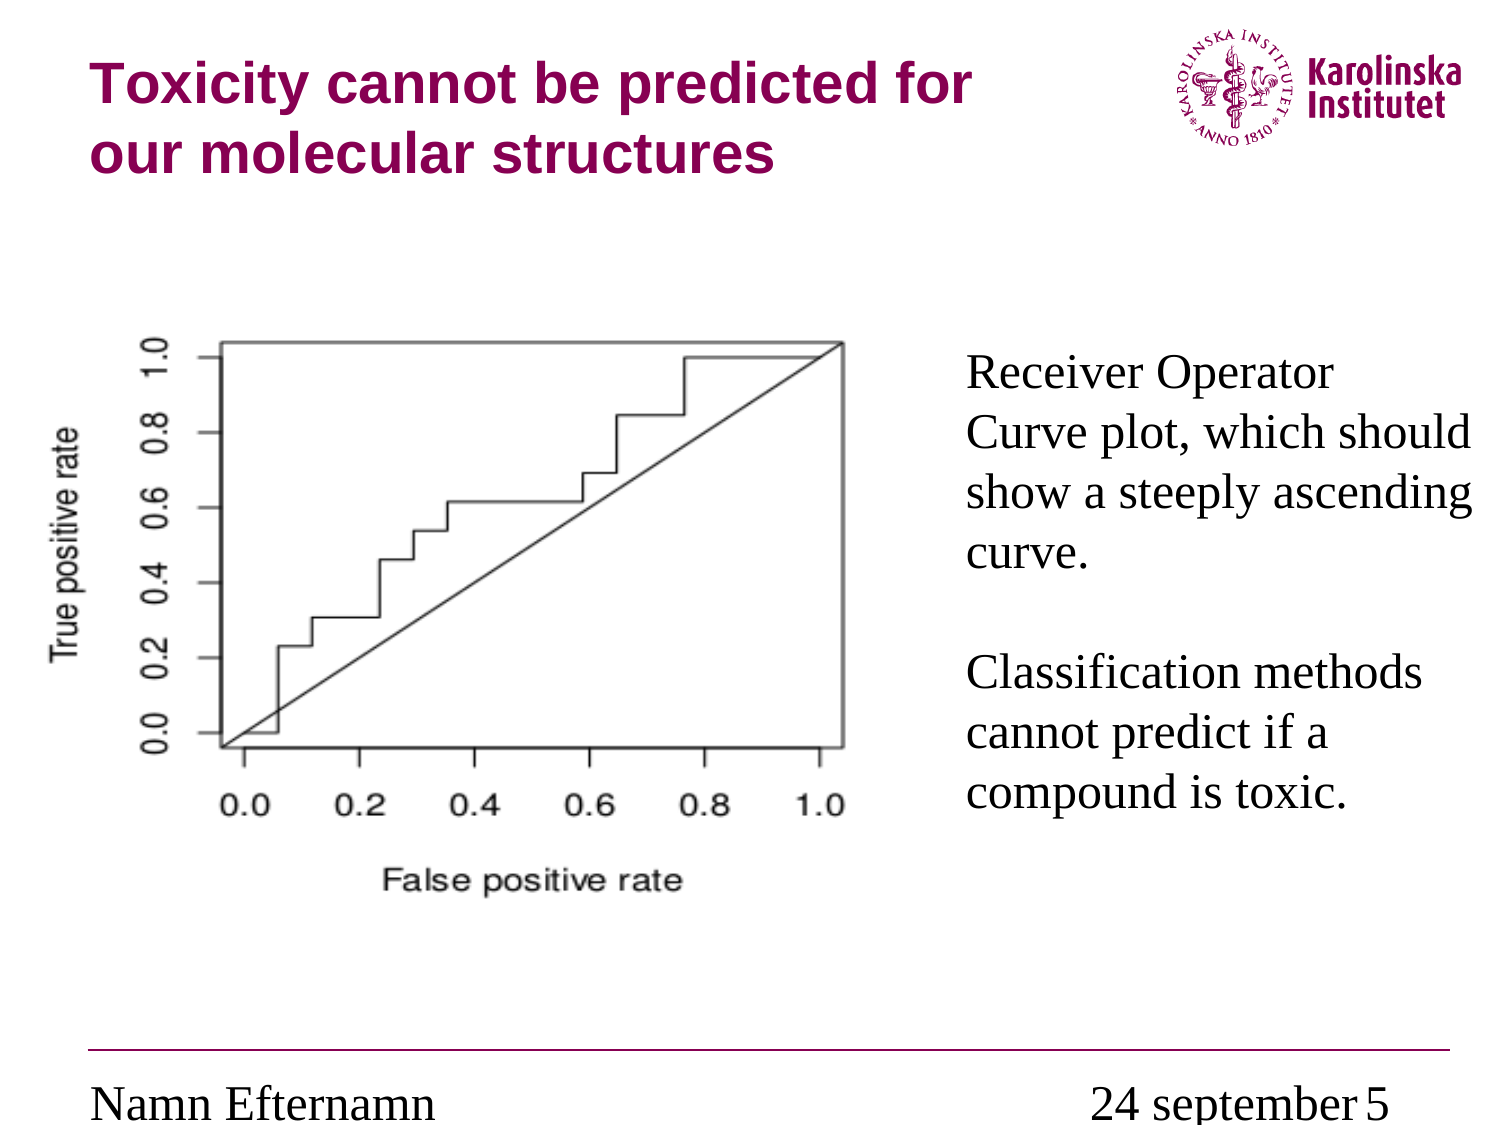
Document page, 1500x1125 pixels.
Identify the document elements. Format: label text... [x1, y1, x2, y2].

title Toxicity cannot be predicted for our molecular structures [75, 37, 1351, 241]
picture [1177, 29, 1461, 146]
picture [37, 189, 936, 938]
text_box Receiver Operator Curve plot, which should show a steeply ascending curve. Classification methods cannot predict if a compound is toxic. [951, 331, 1489, 827]
